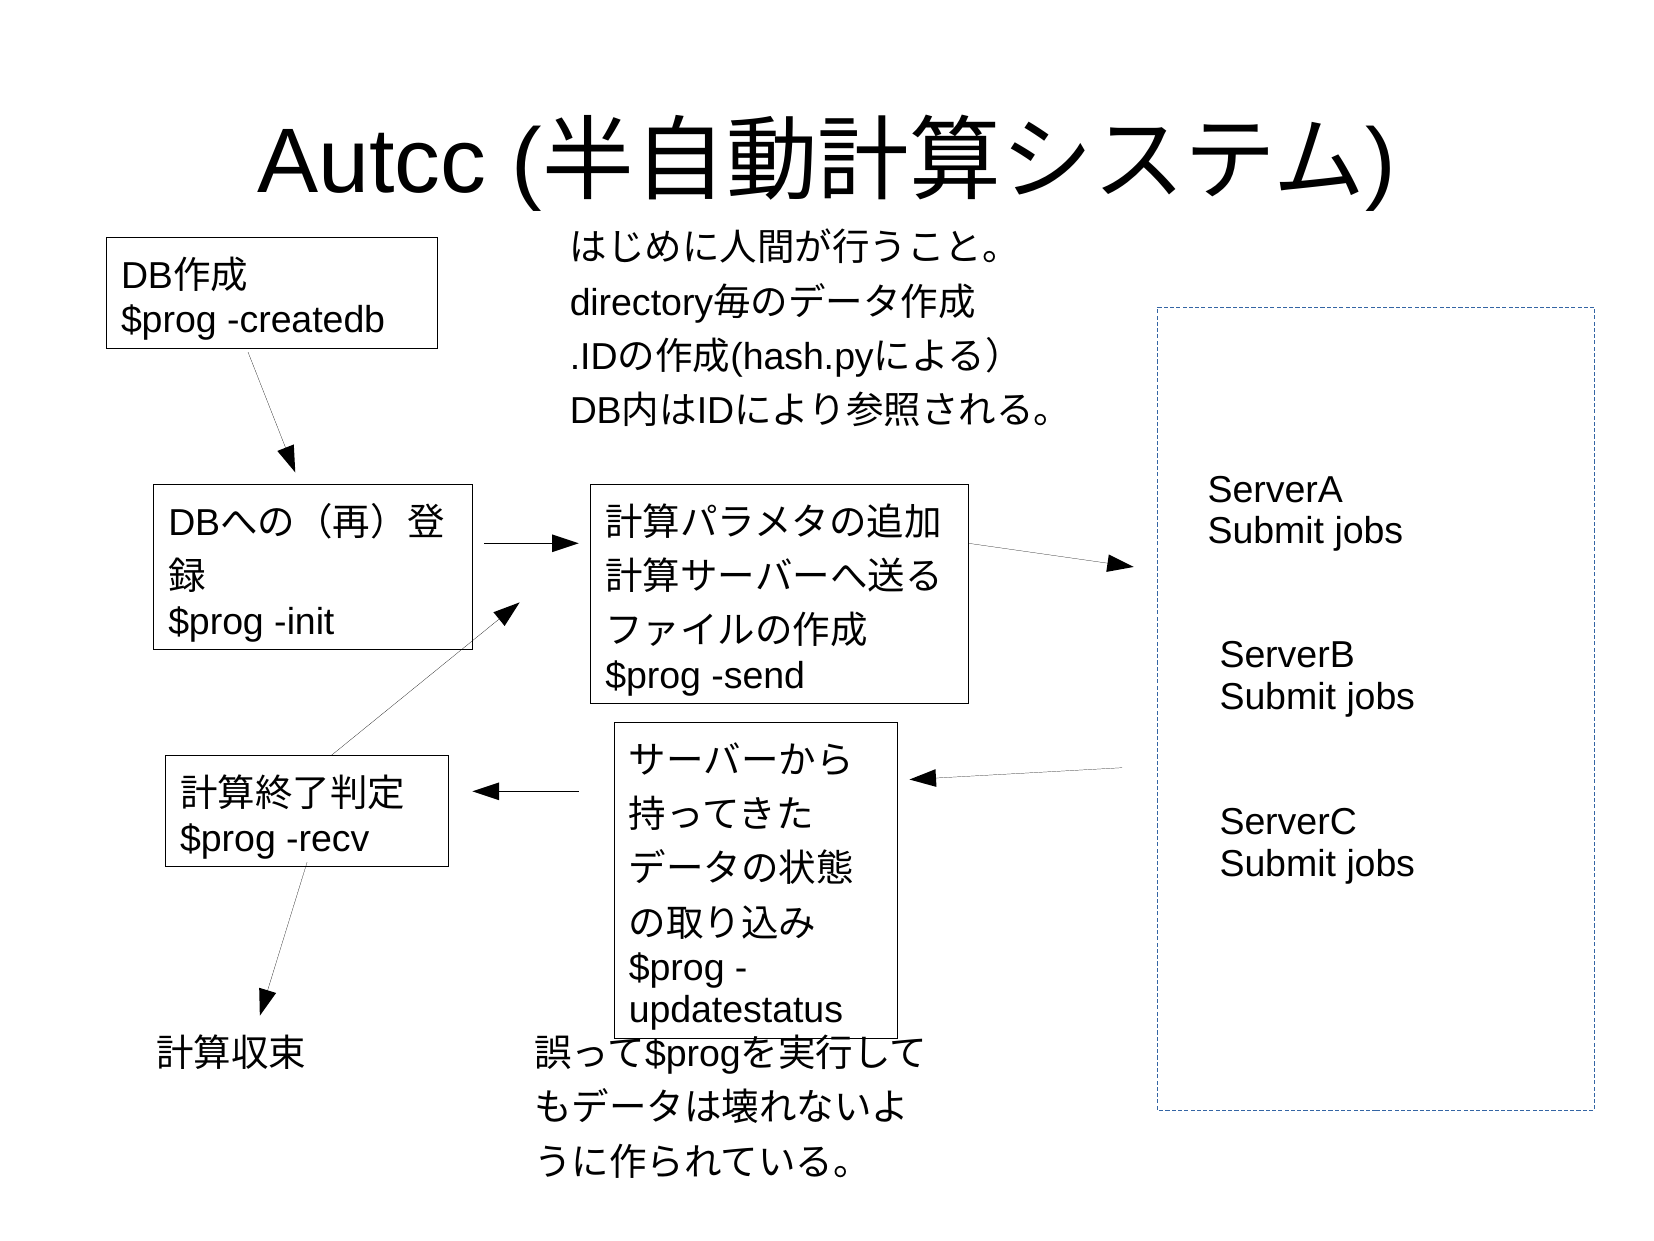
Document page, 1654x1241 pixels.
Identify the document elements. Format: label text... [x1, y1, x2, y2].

text_box 計算パラメタの追加 計算サーバーへ送るファイルの作成 $prog -send [590, 484, 969, 655]
text_box 計算収束 [141, 1015, 378, 1087]
text_box ServerB Submit jobs [1204, 625, 1536, 725]
text_box はじめに人間が行うこと。 directory毎のデータ作成 .IDの作成(hash.pyによる） DB内はIDにより参照される。 [555, 209, 1099, 389]
text_box 誤って$progを実行してもデータは壊れないように作られている。 [519, 1015, 957, 1149]
text_box DBへの（再）登録 $prog -init [153, 484, 473, 584]
text_box ServerC Submit jobs [1204, 793, 1536, 893]
title Autcc (半自動計算システム) [82, 49, 1571, 257]
text_box ServerA Submit jobs [1192, 460, 1524, 560]
text_box 計算終了判定 $prog -recv [165, 755, 449, 851]
text_box サーバーから持ってきたデータの状態の取り込み $prog -updatestatus [614, 722, 898, 973]
text_box DB作成 $prog -createdb [106, 237, 438, 336]
